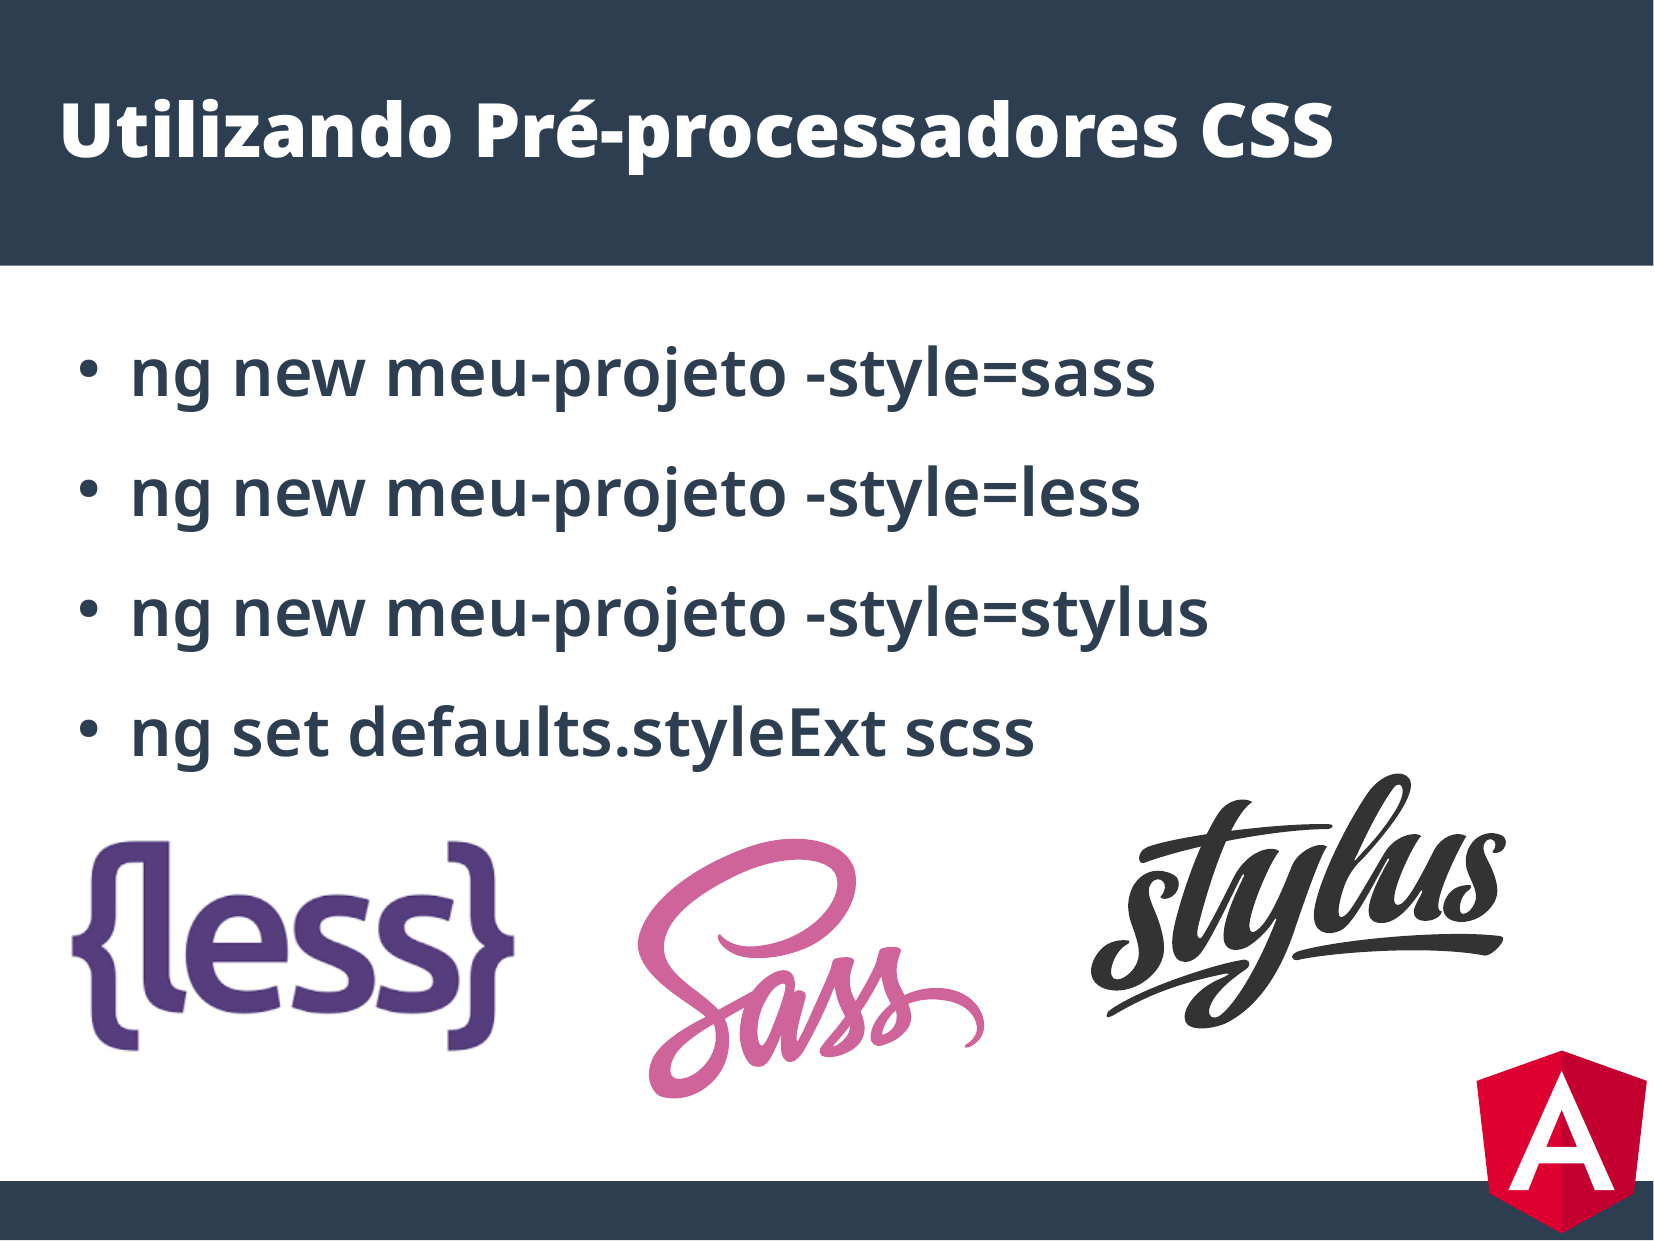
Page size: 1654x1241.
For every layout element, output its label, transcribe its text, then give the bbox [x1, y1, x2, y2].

picture [637, 838, 985, 1099]
picture [61, 808, 532, 1072]
list ng new meu-projeto -style=sass ng new meu-projeto -style=less ng new meu-projeto -style=stylus ng set defaults.styleExt scss [59, 324, 1595, 1075]
title Utilizando Pré-processadores CSS [59, 49, 1595, 207]
picture [1090, 773, 1654, 1241]
